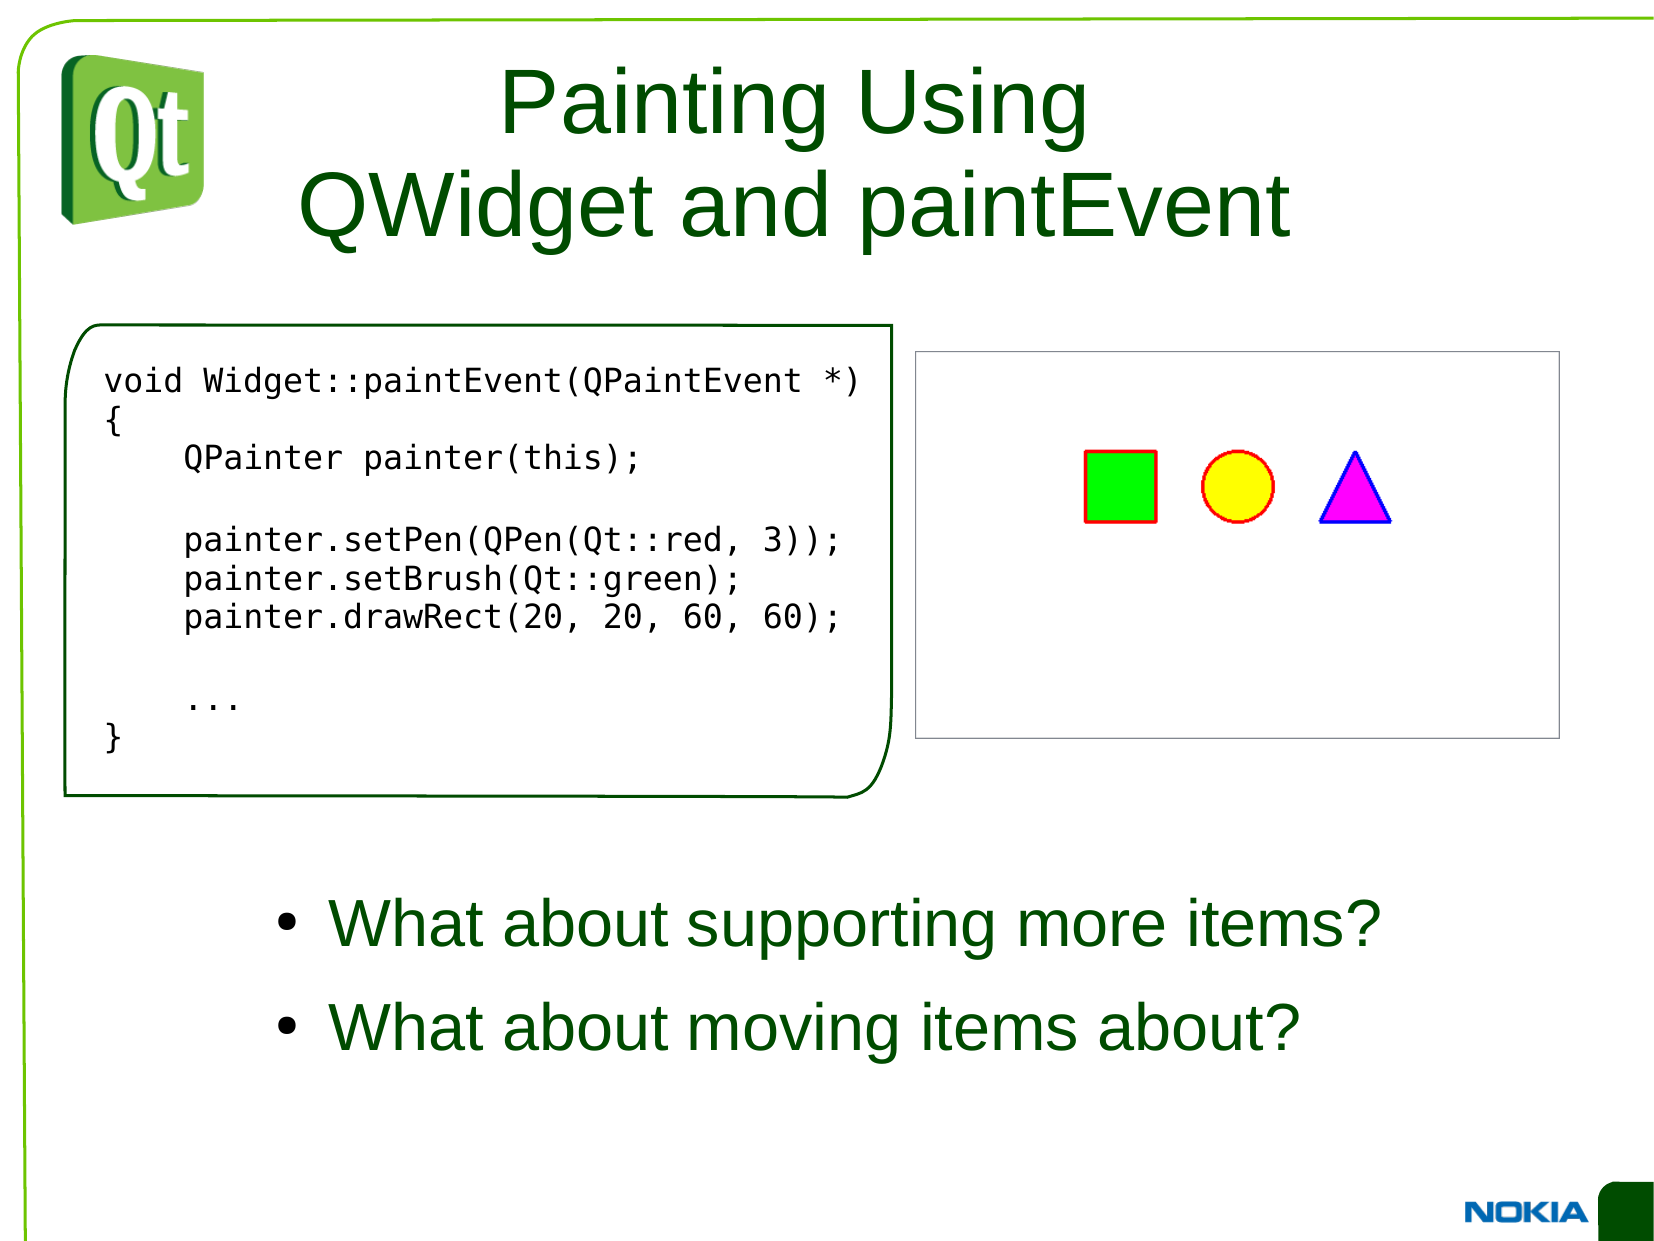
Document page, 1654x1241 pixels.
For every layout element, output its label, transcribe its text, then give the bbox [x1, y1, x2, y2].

text_box void Widget::paintEvent(QPaintEvent *) { QPainter painter(this); painter.setPen(QPen(Qt::red, 3)); painter.setBrush(Qt::green); painter.drawRect(20, 20, 60, 60); ... } [88, 354, 879, 765]
picture [915, 351, 1560, 739]
picture [61, 55, 204, 225]
picture [1465, 1201, 1589, 1223]
list What about supporting more items? What about moving items about? [257, 885, 1577, 1182]
title Painting Using QWidget and paintEvent [257, 49, 1333, 257]
